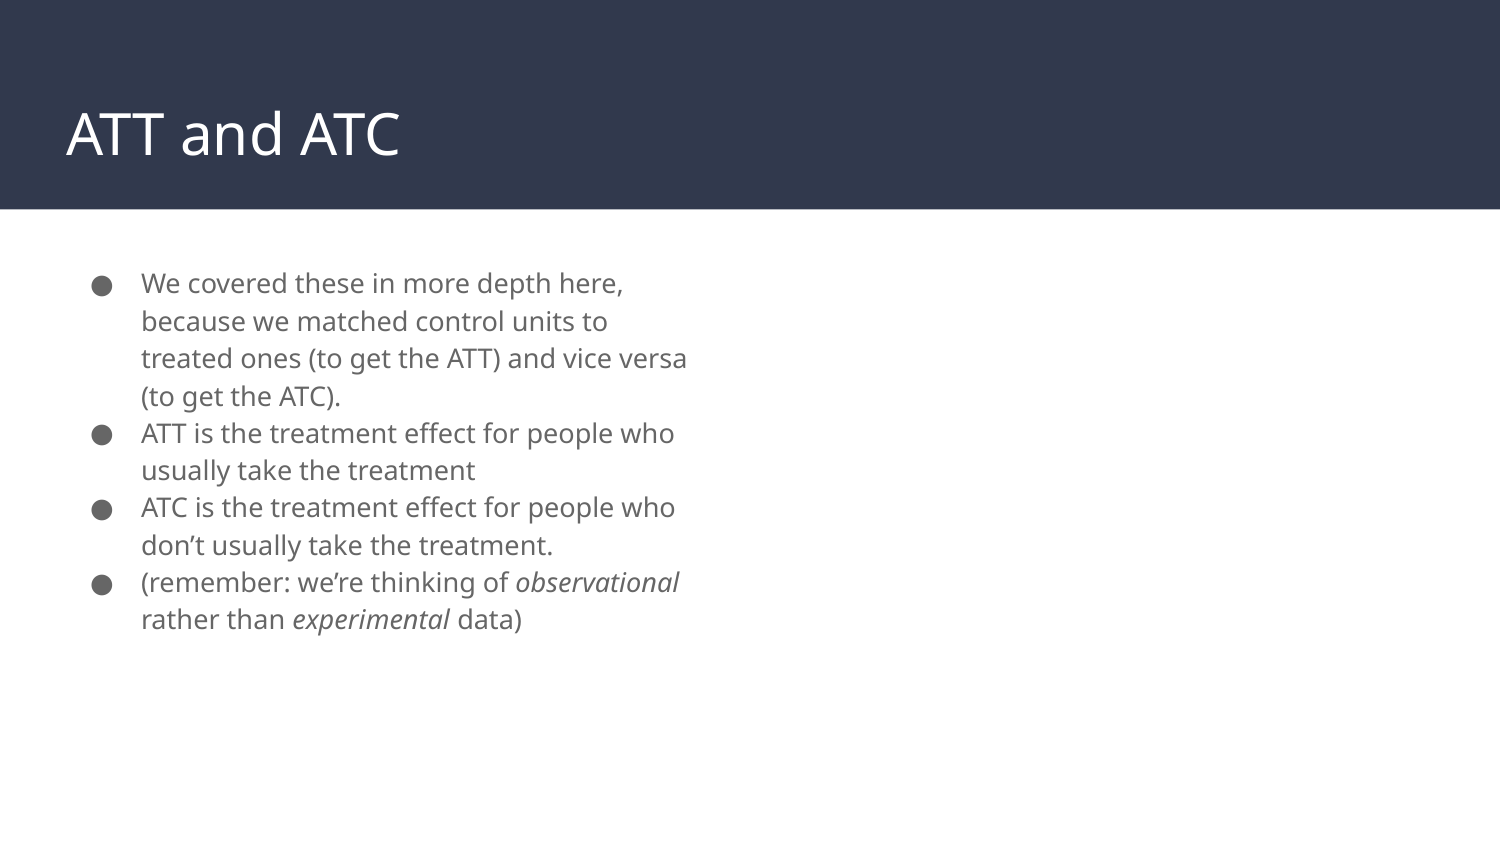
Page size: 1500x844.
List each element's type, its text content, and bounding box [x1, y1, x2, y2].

list We covered these in more depth here, because we matched control units to treated ones (to get the ATT) and vice versa (to get the ATC). ATT is the treatment effect for people who usually take the treatment ATC is the treatment effect for people who don’t usually take the treatment. (remember: we’re thinking of observational rather than experimental data) [51, 247, 708, 752]
title ATT and ATC [51, 82, 1449, 185]
